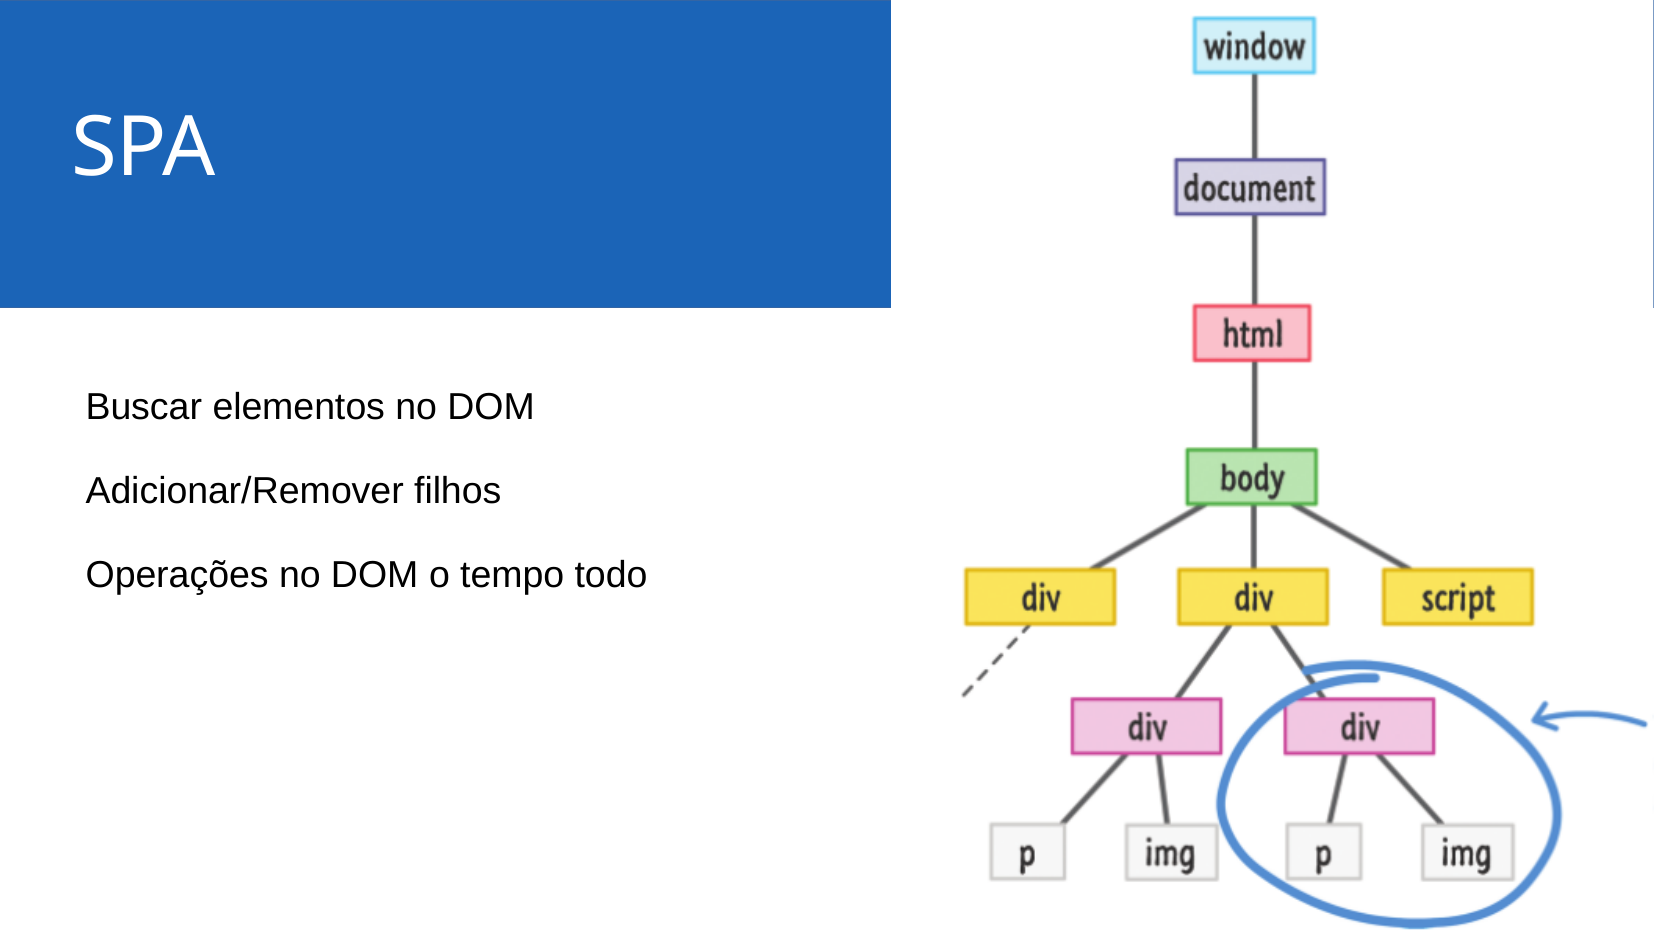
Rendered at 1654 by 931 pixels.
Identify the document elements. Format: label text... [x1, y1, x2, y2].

text_box [0, 0, 891, 308]
picture [277, 0, 1654, 931]
text_box SPA [56, 84, 851, 180]
text_box Buscar elementos no DOM Adicionar/Remover filhos Operações no DOM o tempo todo [70, 377, 674, 603]
